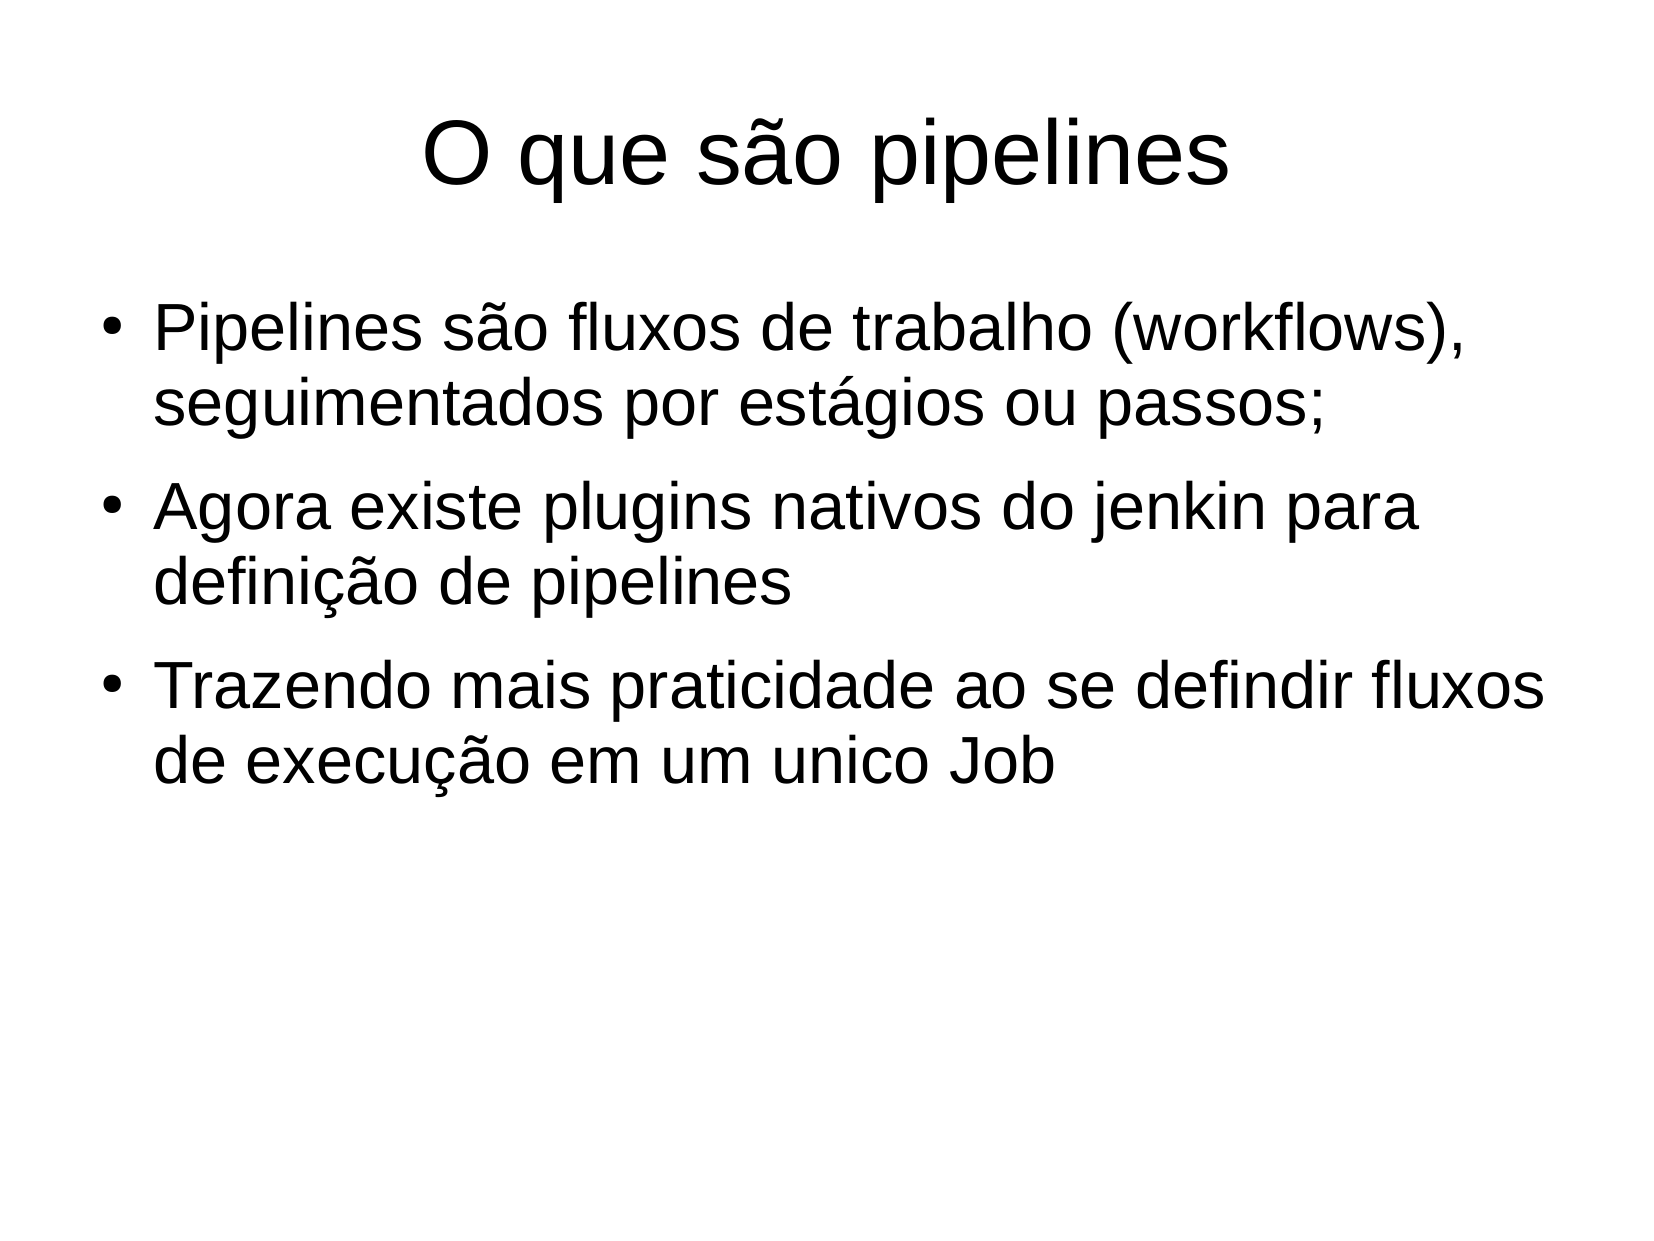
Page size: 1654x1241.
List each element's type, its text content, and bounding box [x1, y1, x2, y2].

title O que são pipelines [82, 49, 1571, 257]
list Pipelines são fluxos de trabalho (workflows), seguimentados por estágios ou passos; Agora existe plugins nativos do jenkin para definição de pipelines Trazendo mais praticidade ao se defindir fluxos de execução em um unico Job [82, 290, 1571, 1010]
